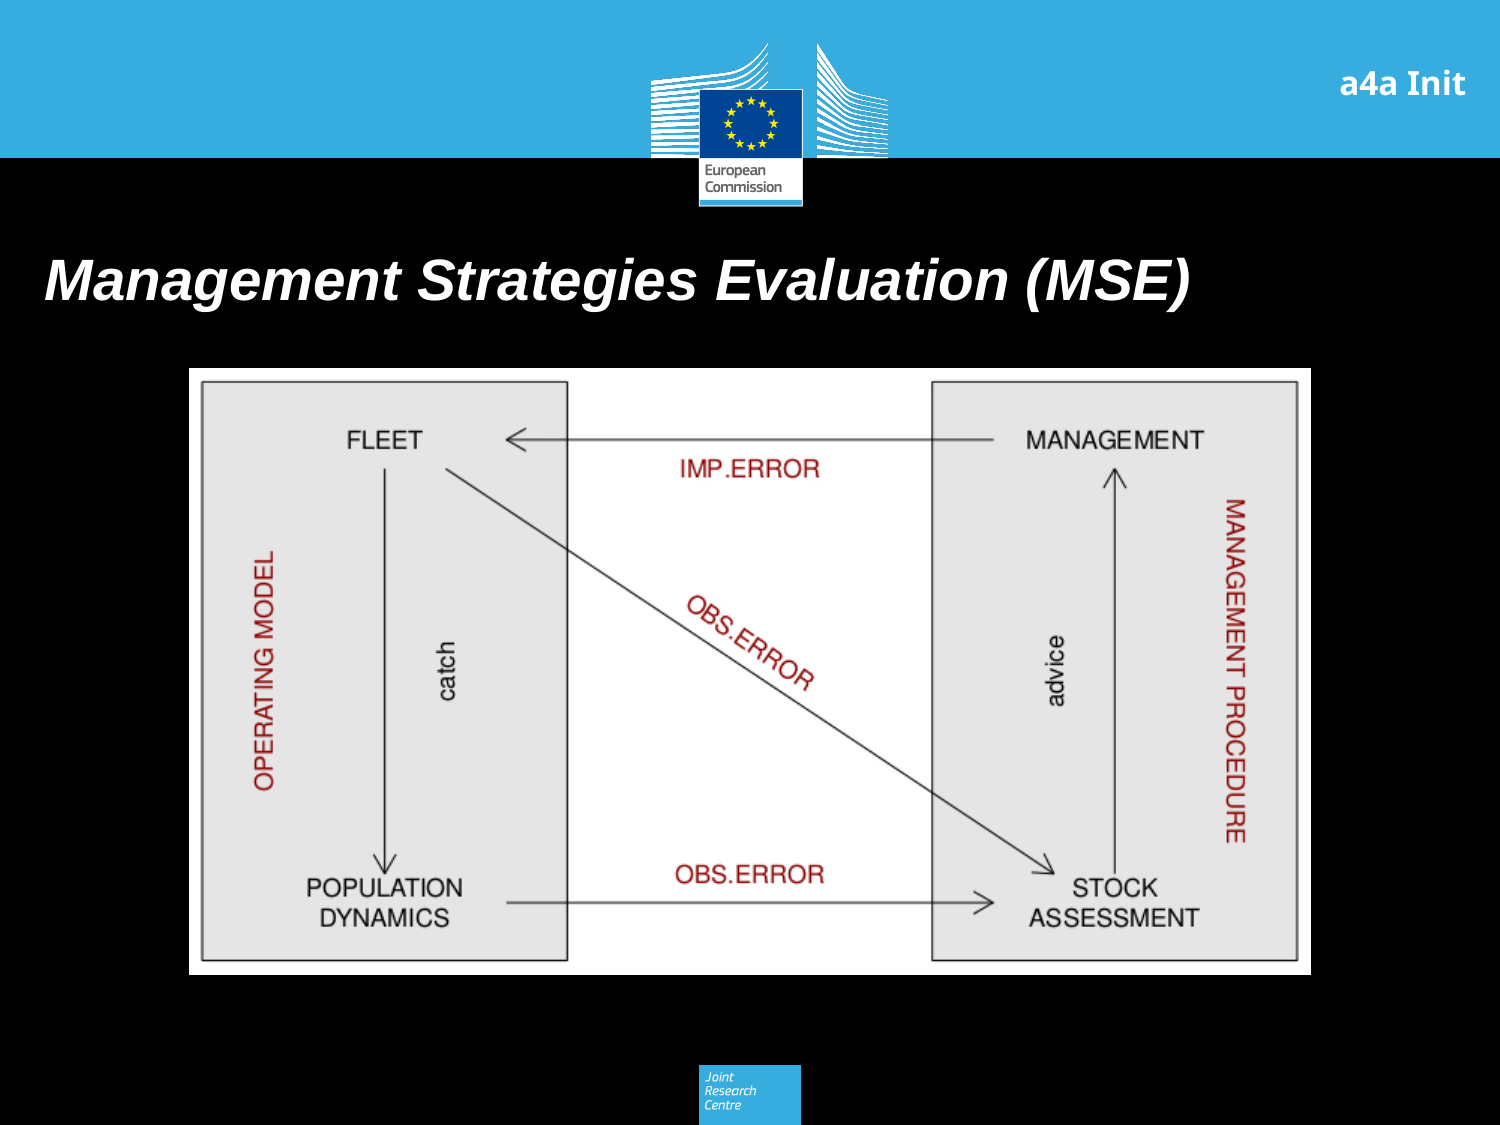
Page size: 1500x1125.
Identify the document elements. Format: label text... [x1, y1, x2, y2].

picture [651, 42, 888, 207]
picture [699, 1065, 801, 1125]
title a4a Init [1091, 29, 1482, 136]
text_box Management Strategies Evaluation (MSE) [30, 239, 1456, 330]
picture [189, 368, 1311, 976]
